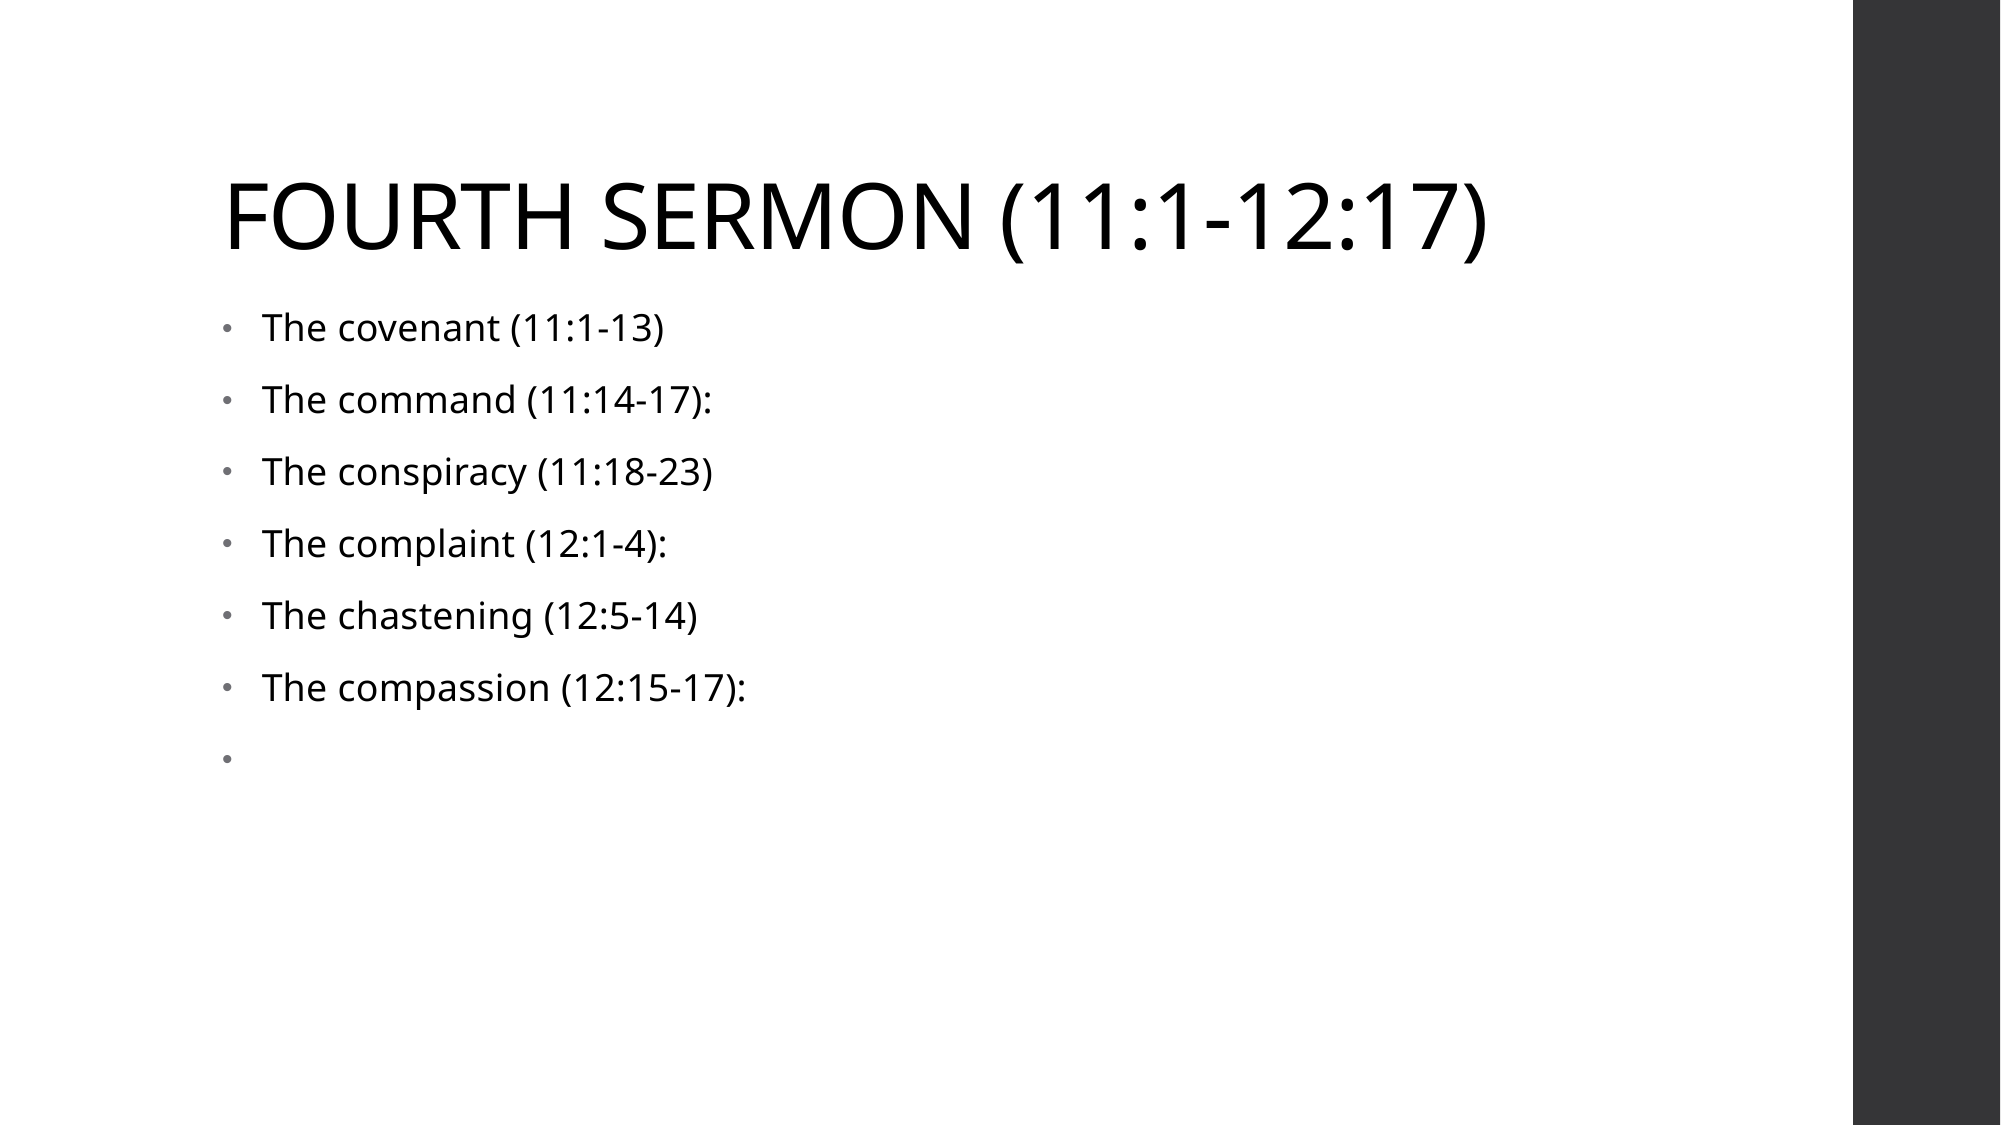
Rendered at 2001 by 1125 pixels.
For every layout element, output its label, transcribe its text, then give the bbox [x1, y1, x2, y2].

list The covenant (11:1-13) The command (11:14-17): The conspiracy (11:18-23) The complaint (12:1-4): The chastening (12:5-14) The compassion (12:15-17): [206, 299, 1617, 1014]
title FOURTH SERMON (11:1-12:17) [206, 60, 1797, 278]
